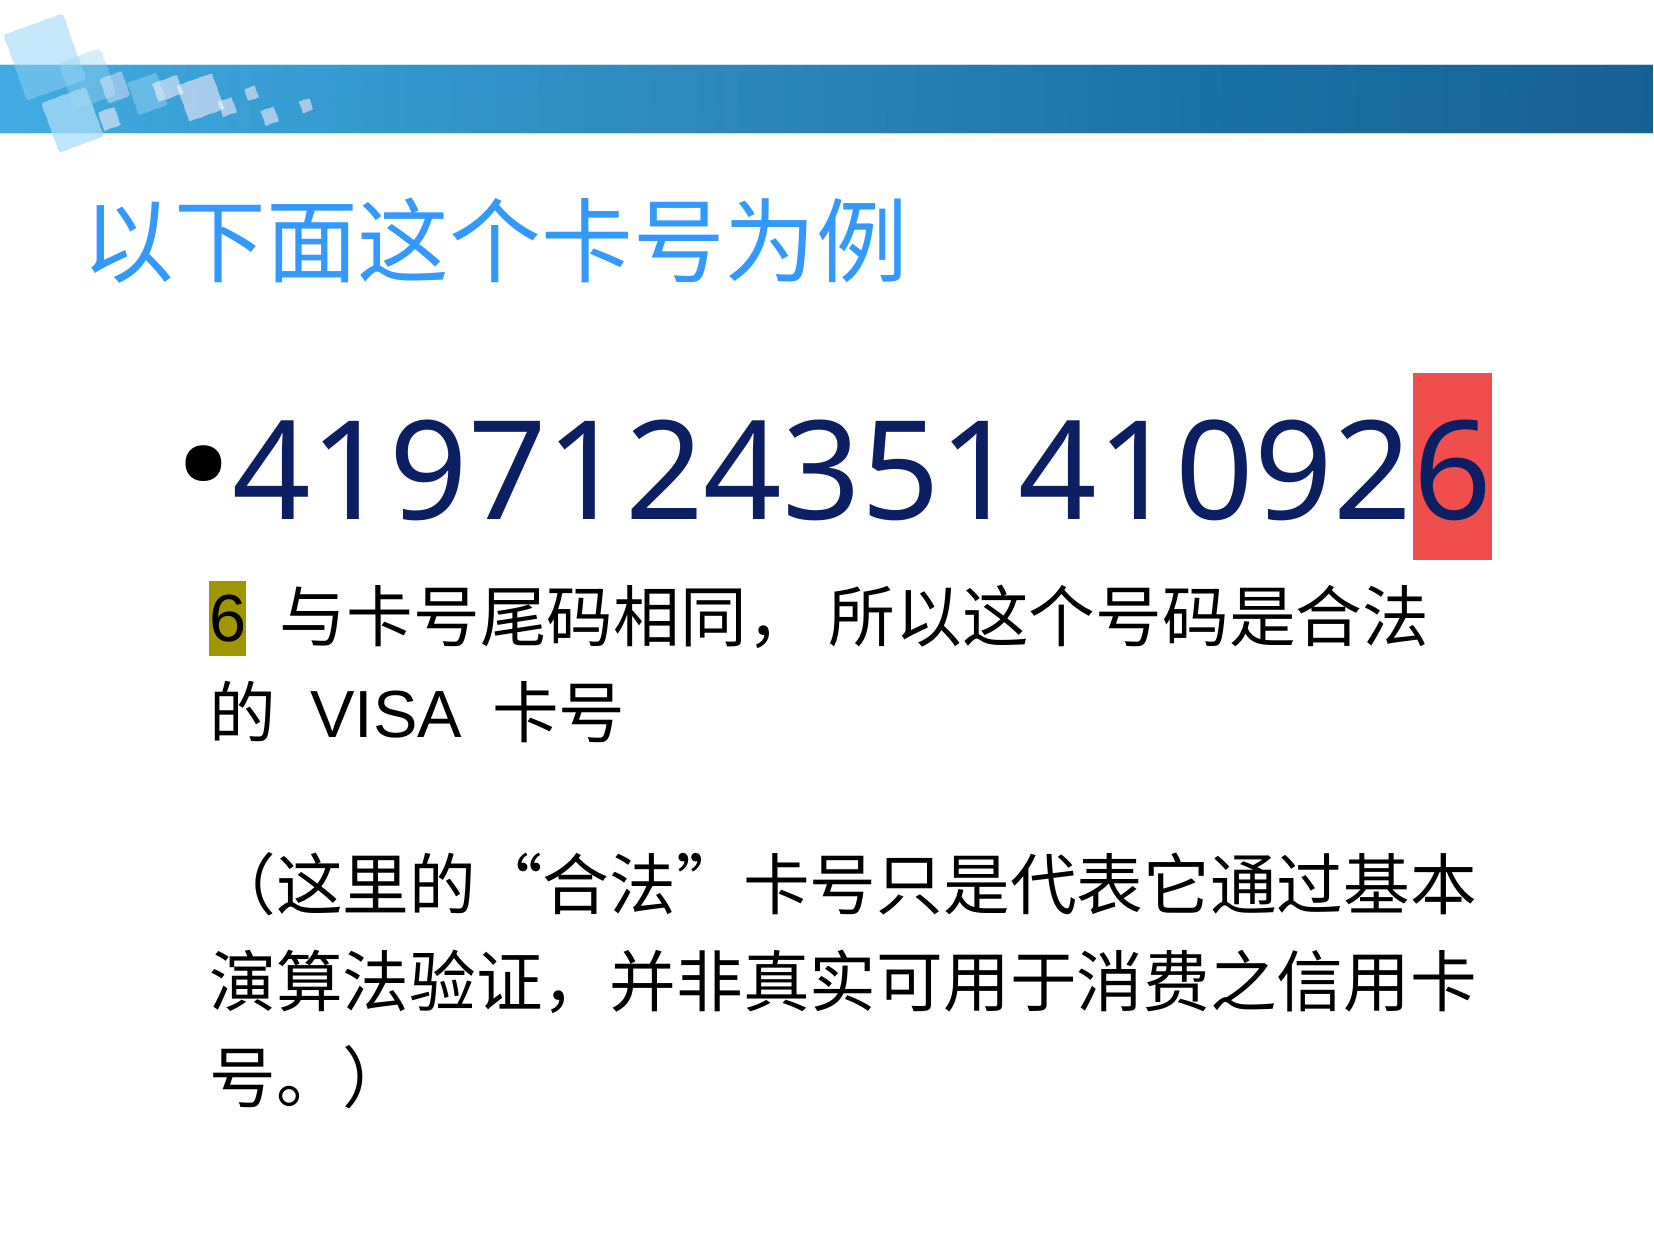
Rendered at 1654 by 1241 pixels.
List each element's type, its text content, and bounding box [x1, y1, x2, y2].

text_box 6 与卡号尾码相同， 所以这个号码是合法的 VISA 卡号 （这里的“合法”卡号只是代表它通过基本演算法验证，并非真实可用于消费之信用卡号。） [194, 556, 1508, 1149]
title 以下面这个卡号为例 [82, 132, 1571, 340]
picture [0, 0, 1653, 1238]
list 4197124351410926 [82, 372, 1571, 633]
